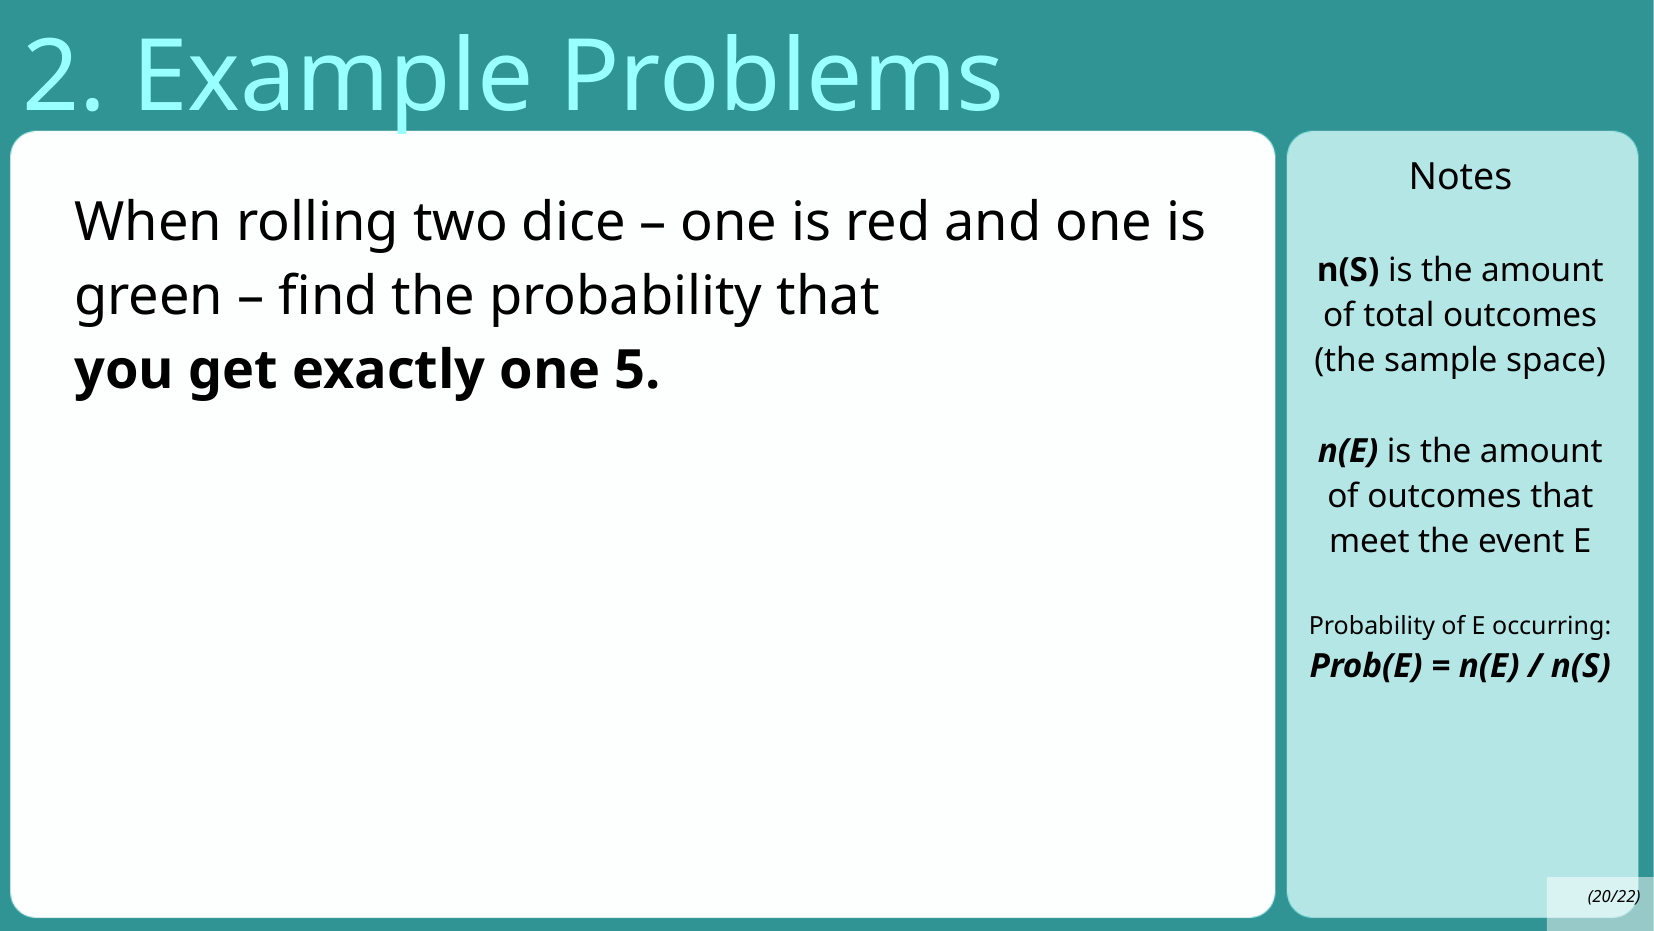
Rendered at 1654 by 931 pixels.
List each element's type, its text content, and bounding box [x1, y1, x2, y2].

picture [0, 0, 1654, 931]
text_box (<number>/22) [1546, 877, 1654, 931]
text_box When rolling two dice – one is red and one is green – find the probability that you get exactly one 5. [74, 182, 1244, 761]
title 2. Example Problems [22, 13, 1511, 130]
text_box Notes n(S) is the amount of total outcomes (the sample space) n(E) is the amount of outcomes that meet the event E Probability of E occurring: Prob(E) = n(E) / n(S) [1290, 141, 1631, 661]
